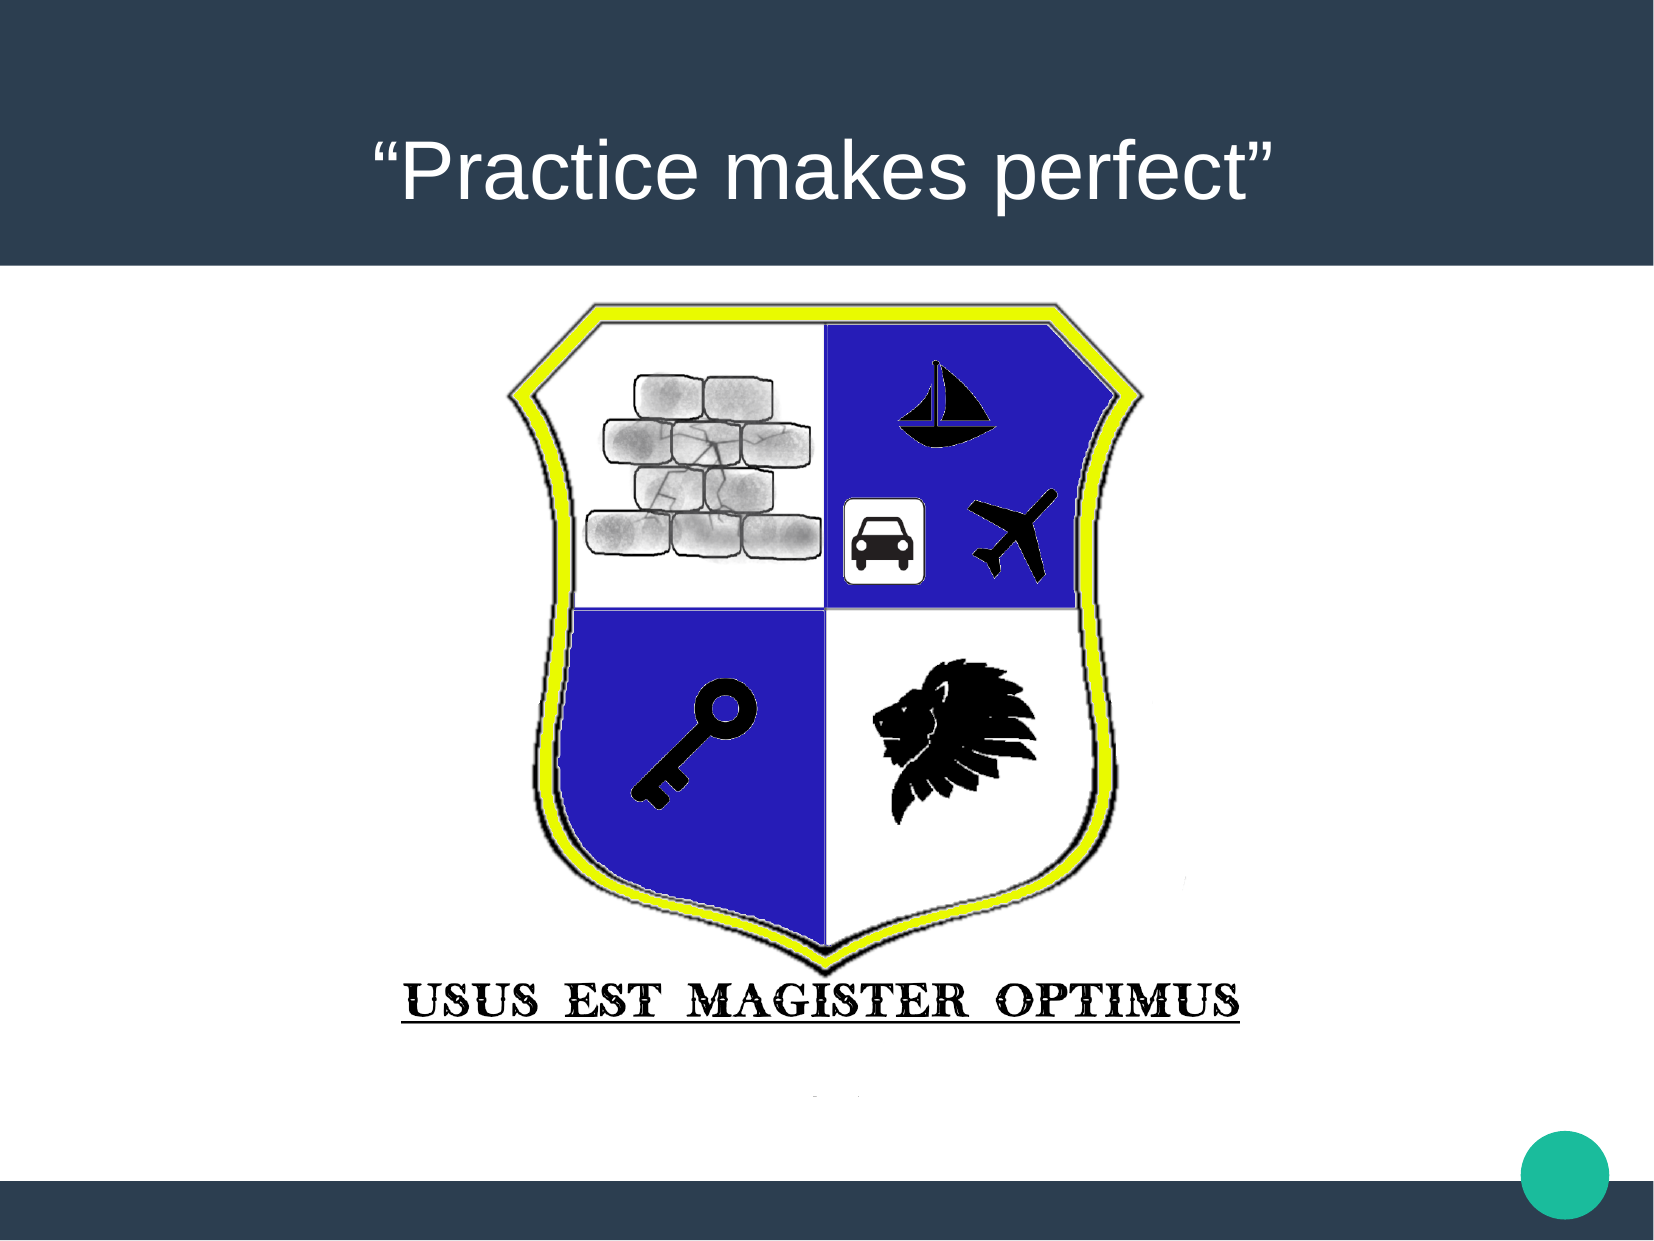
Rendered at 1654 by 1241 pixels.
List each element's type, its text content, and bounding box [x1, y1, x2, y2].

picture [375, 300, 1260, 1097]
text_box “Practice makes perfect” [357, 117, 1291, 226]
